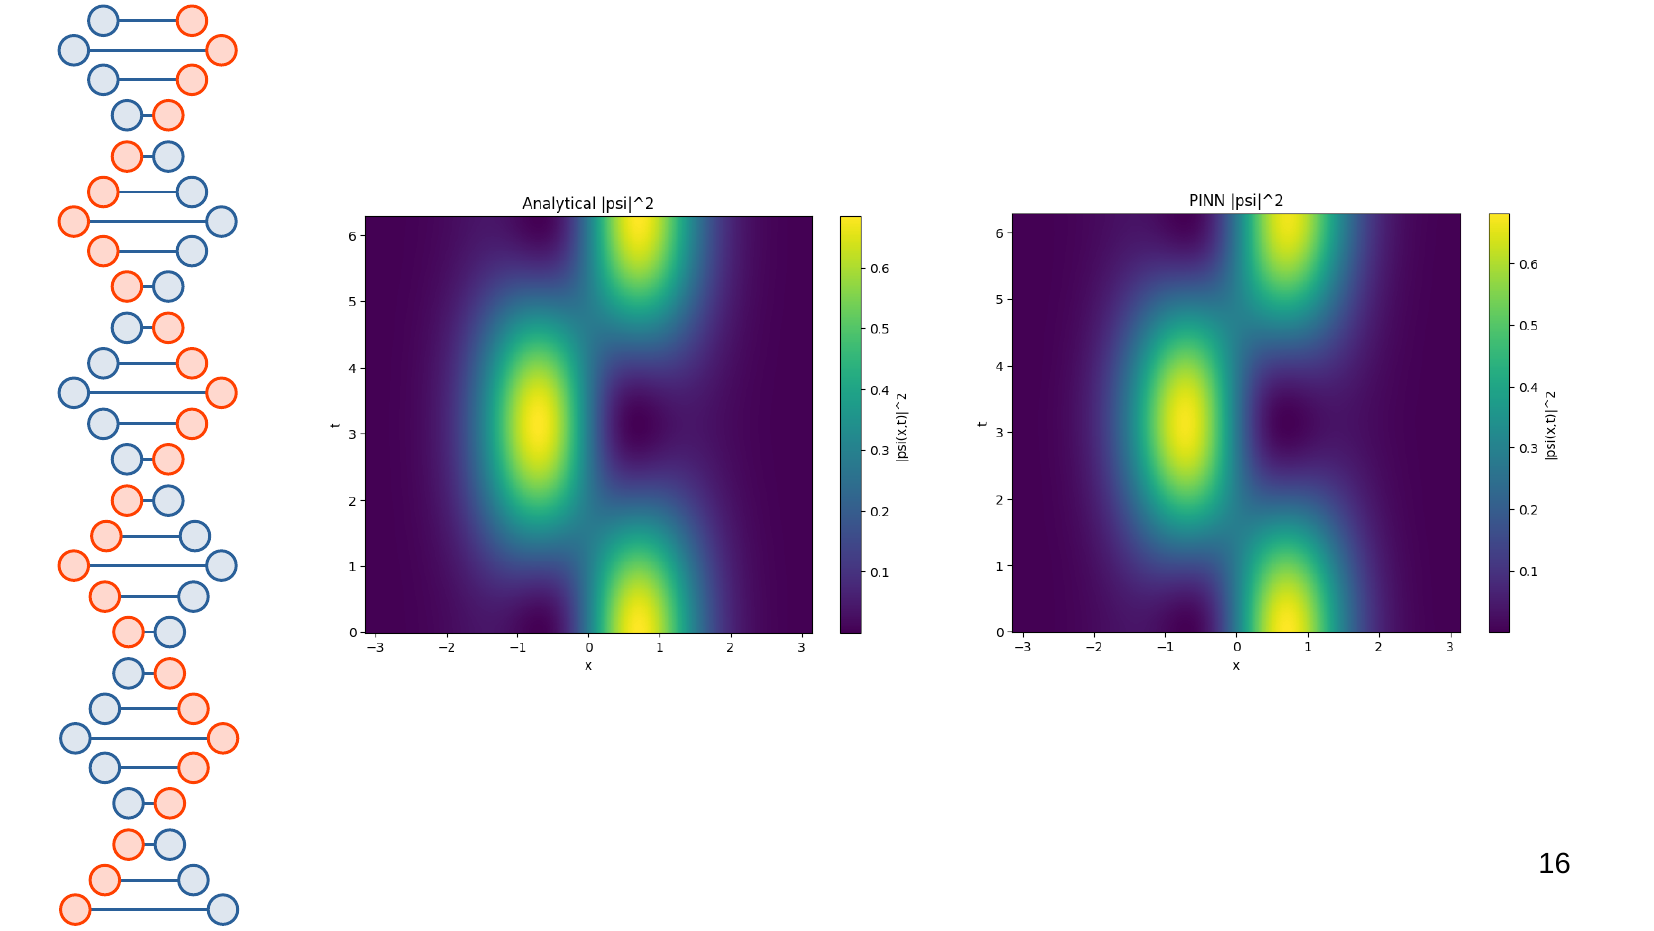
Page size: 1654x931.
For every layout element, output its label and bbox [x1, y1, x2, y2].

picture [968, 184, 1565, 680]
picture [321, 187, 916, 680]
